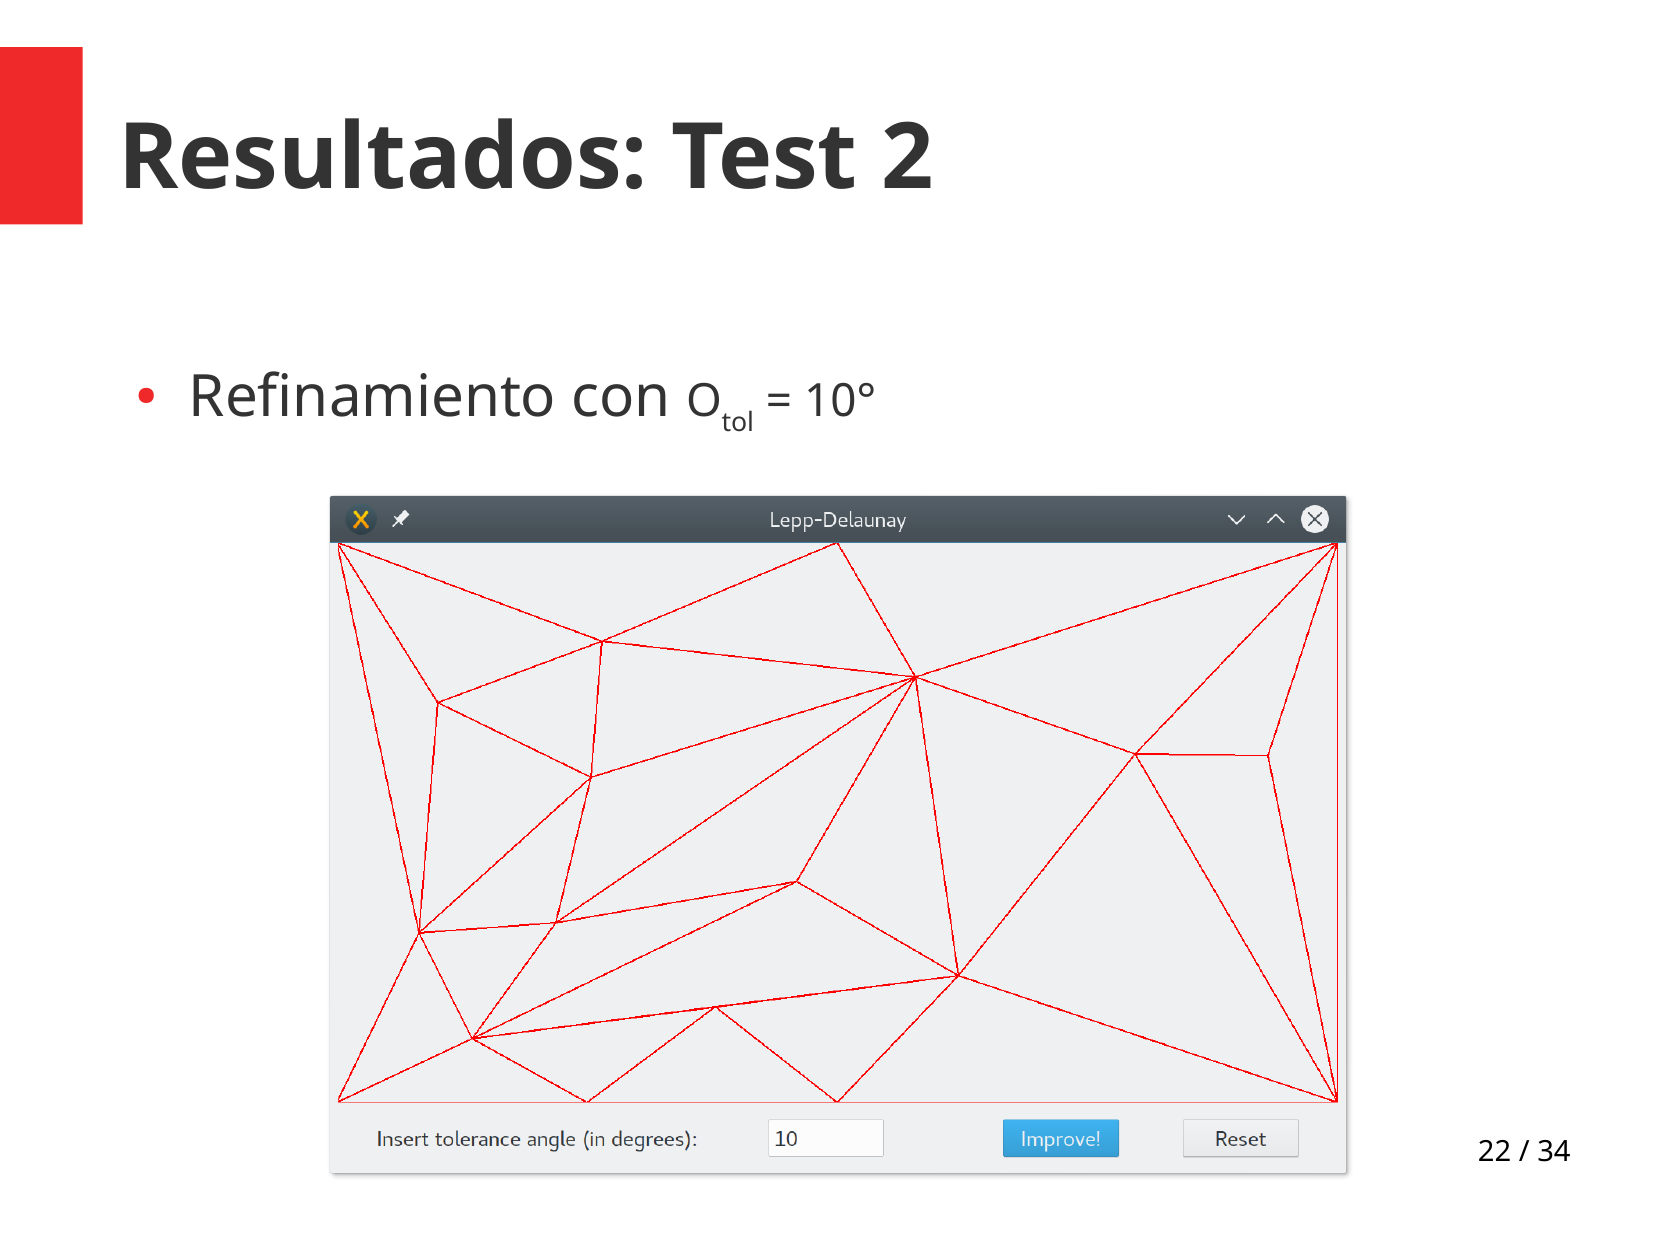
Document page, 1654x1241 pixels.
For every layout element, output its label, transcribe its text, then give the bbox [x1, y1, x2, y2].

title Resultados: Test 2 [118, 49, 1571, 257]
list Refinamiento con Otol = 10° [118, 354, 1536, 1074]
picture [324, 490, 1356, 1183]
